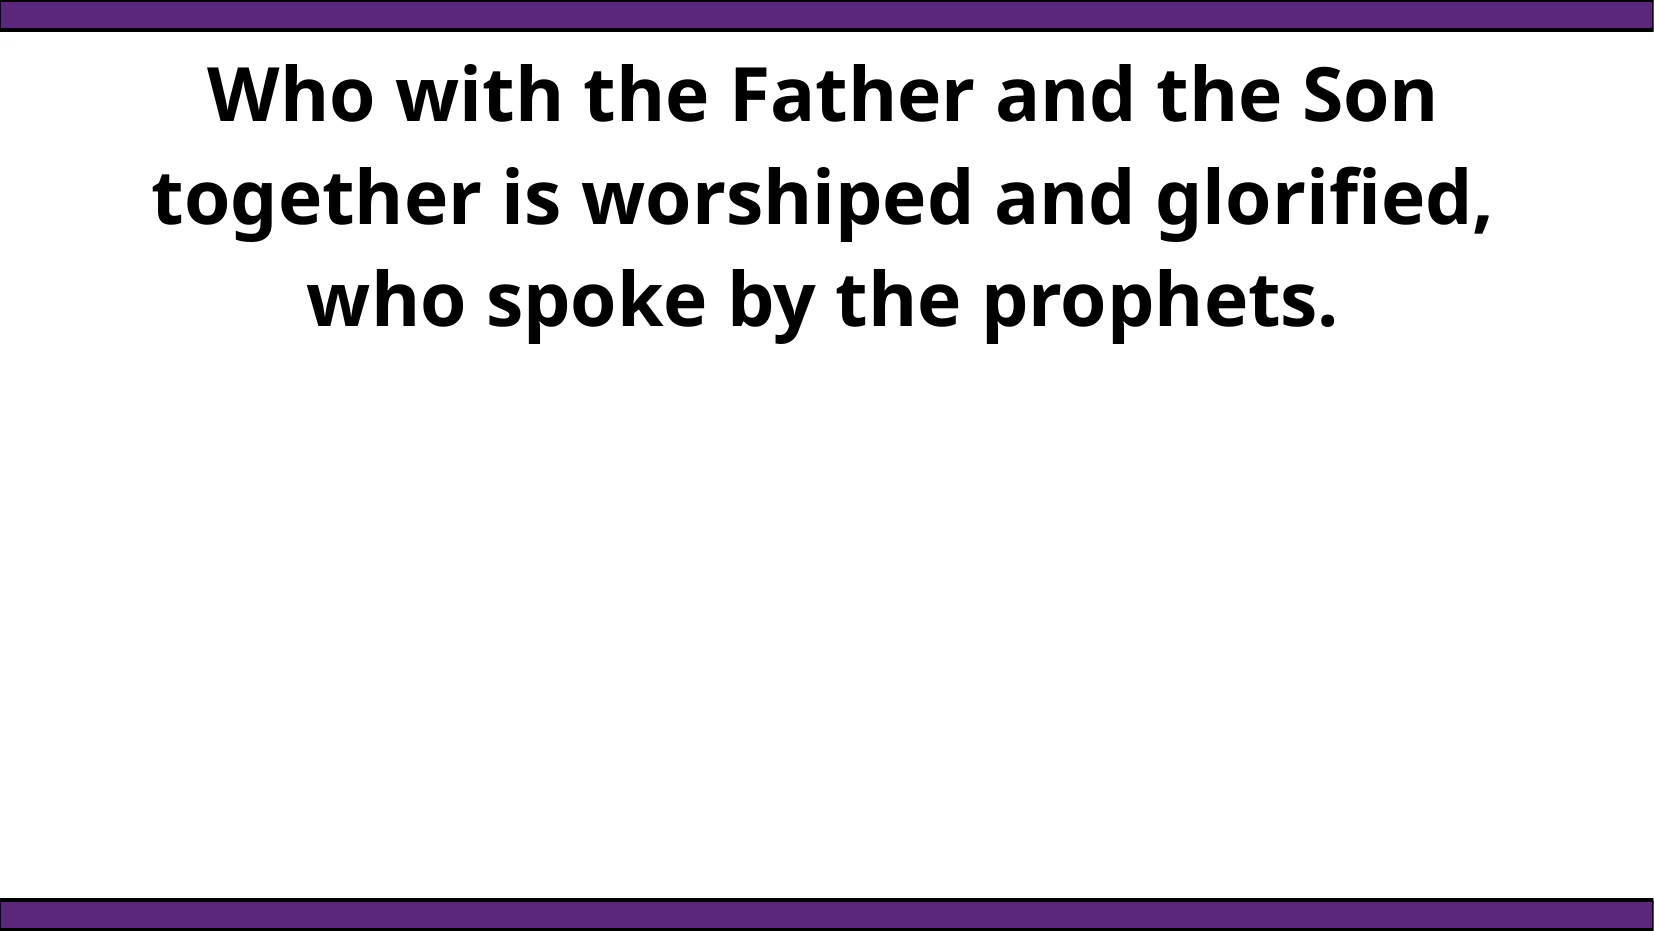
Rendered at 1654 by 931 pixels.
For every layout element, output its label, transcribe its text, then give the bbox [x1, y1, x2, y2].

text_box [0, 900, 1654, 931]
text_box [0, 0, 1654, 31]
picture [0, 31, 1654, 900]
text_box Who with the Father and the Son together is worshiped and glorified, who spoke by the prophets. [58, 34, 1589, 349]
